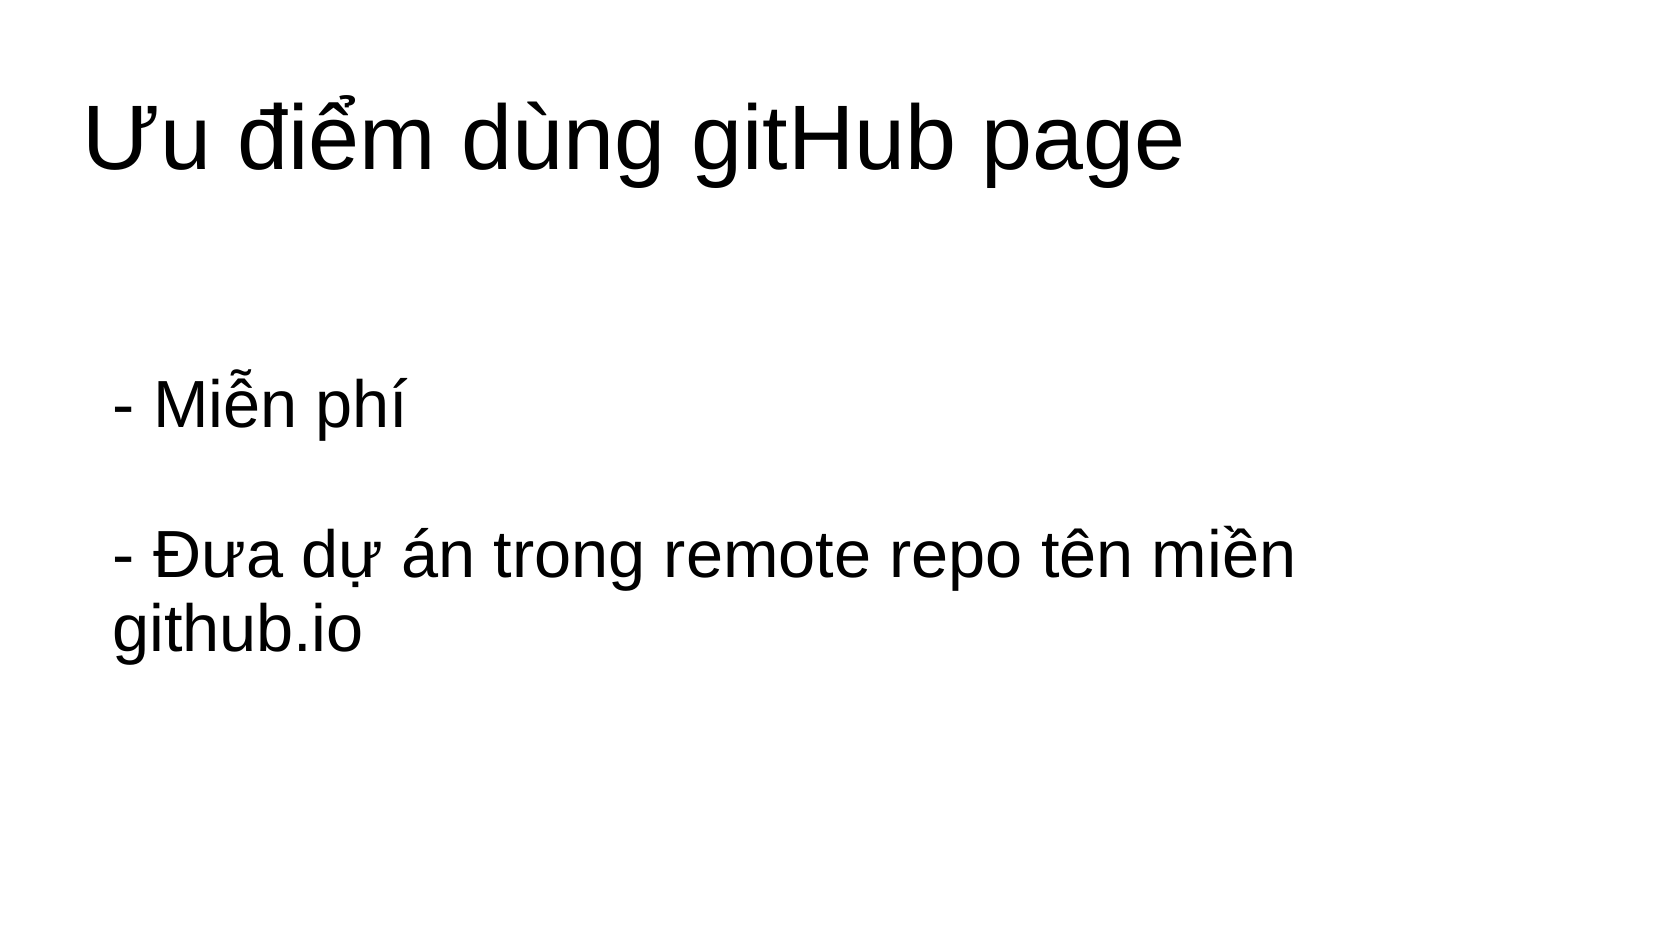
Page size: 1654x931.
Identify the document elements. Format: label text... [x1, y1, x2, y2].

subtitle - Miễn phí - Đưa dự án trong remote repo tên miền github.io [112, 262, 1463, 802]
title Ưu điểm dùng gitHub page [82, 12, 1571, 263]
